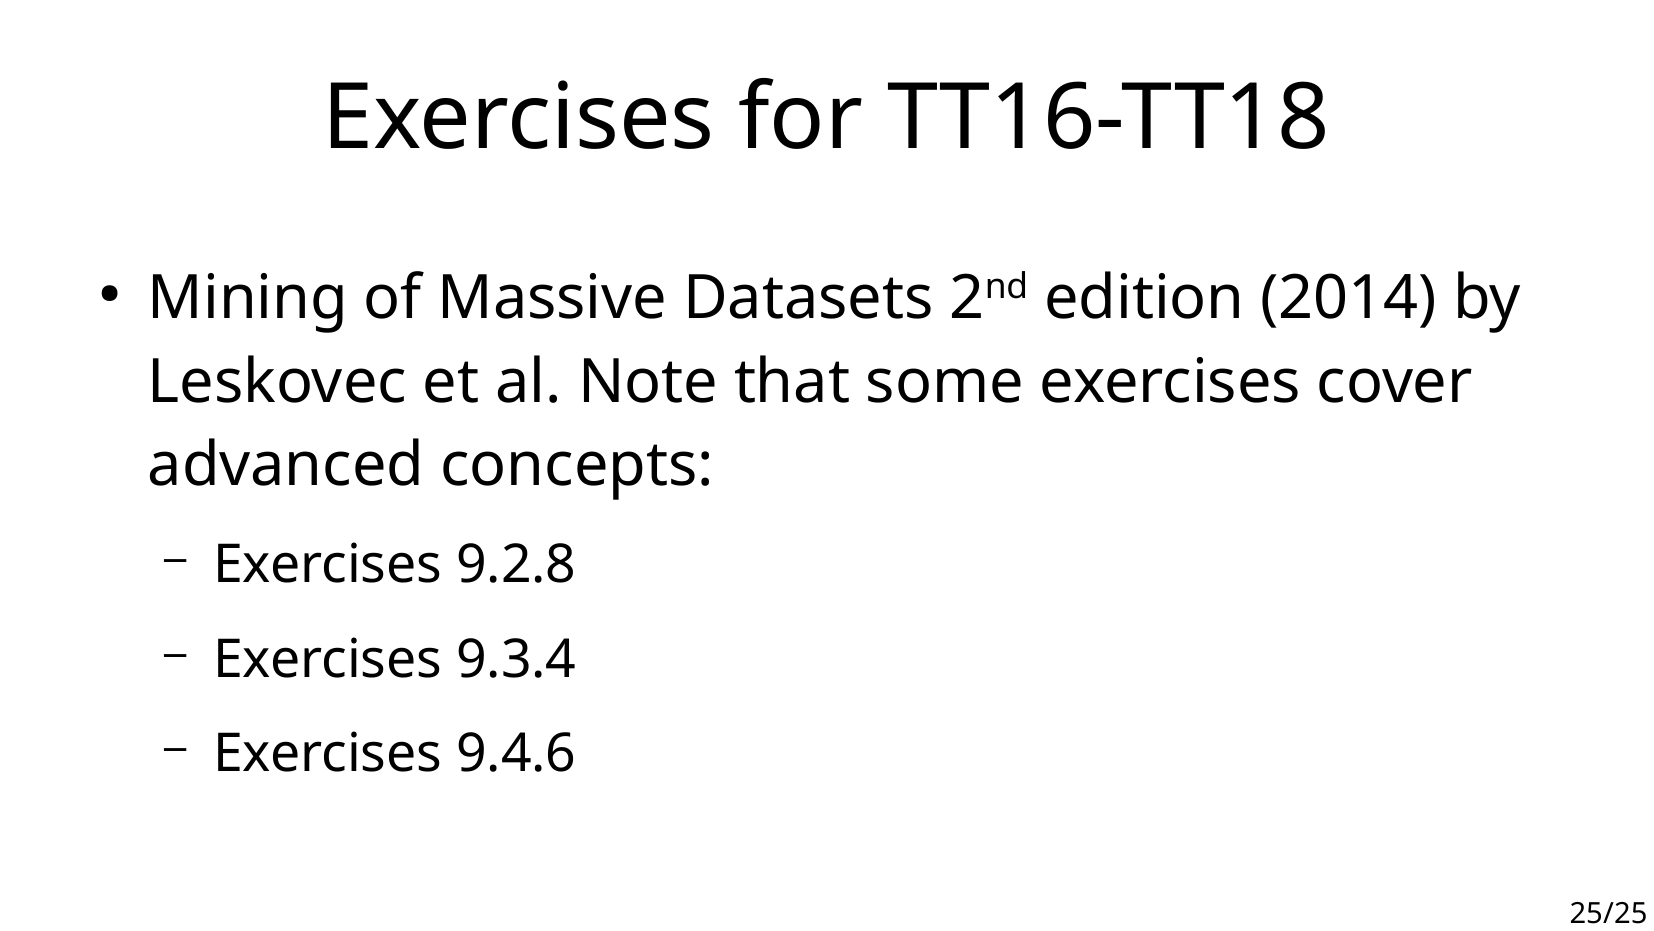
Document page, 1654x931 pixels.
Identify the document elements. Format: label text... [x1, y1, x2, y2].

list Mining of Massive Datasets 2nd edition (2014) by Leskovec et al. Note that some exercises cover advanced concepts: Exercises 9.2.8 Exercises 9.3.4 Exercises 9.4.6 [82, 253, 1571, 793]
title Exercises for TT16-TT18 [82, 1, 1571, 226]
